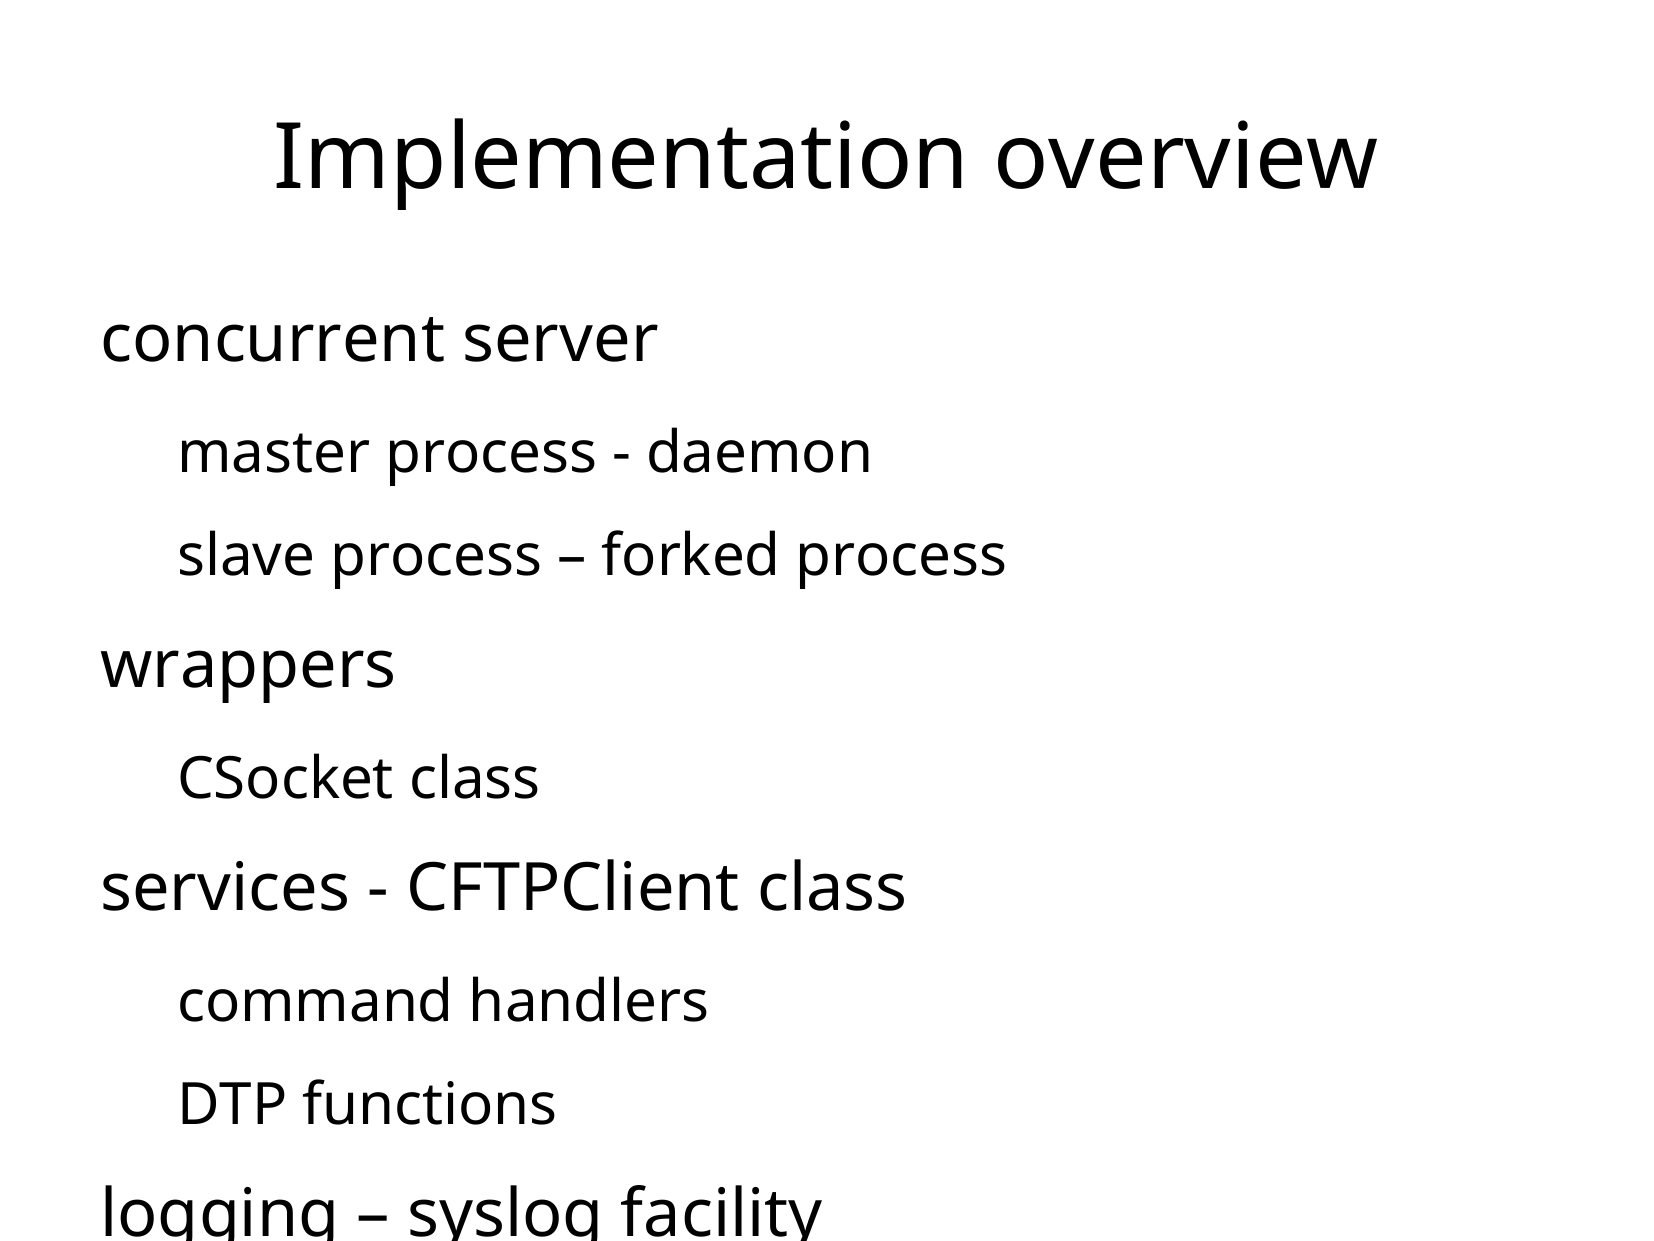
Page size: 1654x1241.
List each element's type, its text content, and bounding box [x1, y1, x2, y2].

list concurrent server master process - daemon slave process – forked process wrappers CSocket class services - CFTPClient class command handlers DTP functions logging – syslog facility [82, 290, 1571, 1141]
title Implementation overview [82, 49, 1571, 257]
